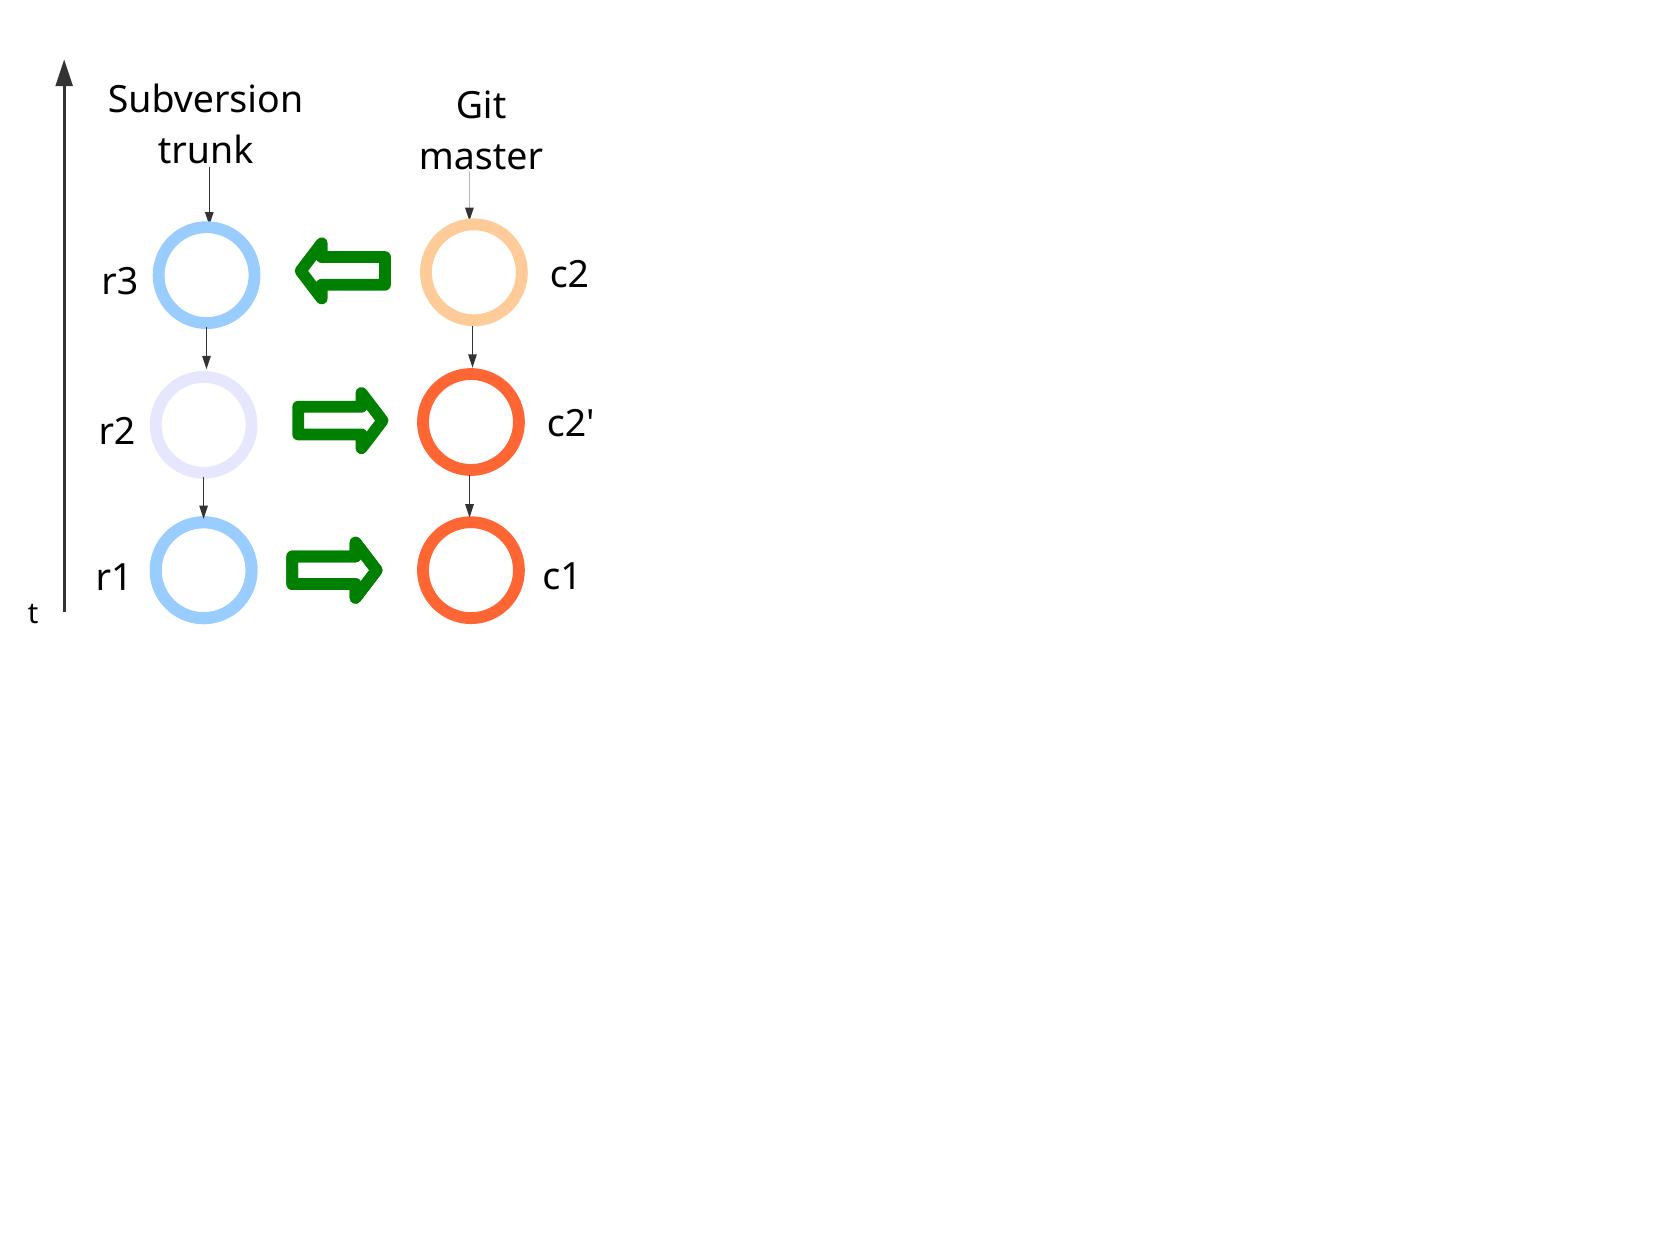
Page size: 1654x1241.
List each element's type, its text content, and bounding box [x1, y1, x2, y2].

text_box t [13, 585, 54, 635]
text_box r1 [80, 542, 150, 601]
text_box Git master [404, 71, 562, 174]
text_box r3 [86, 247, 156, 306]
text_box c2' [532, 389, 616, 450]
text_box r2 [83, 397, 153, 456]
text_box c2 [535, 239, 610, 300]
text_box Subversion trunk [93, 65, 328, 168]
text_box c1 [527, 541, 602, 601]
